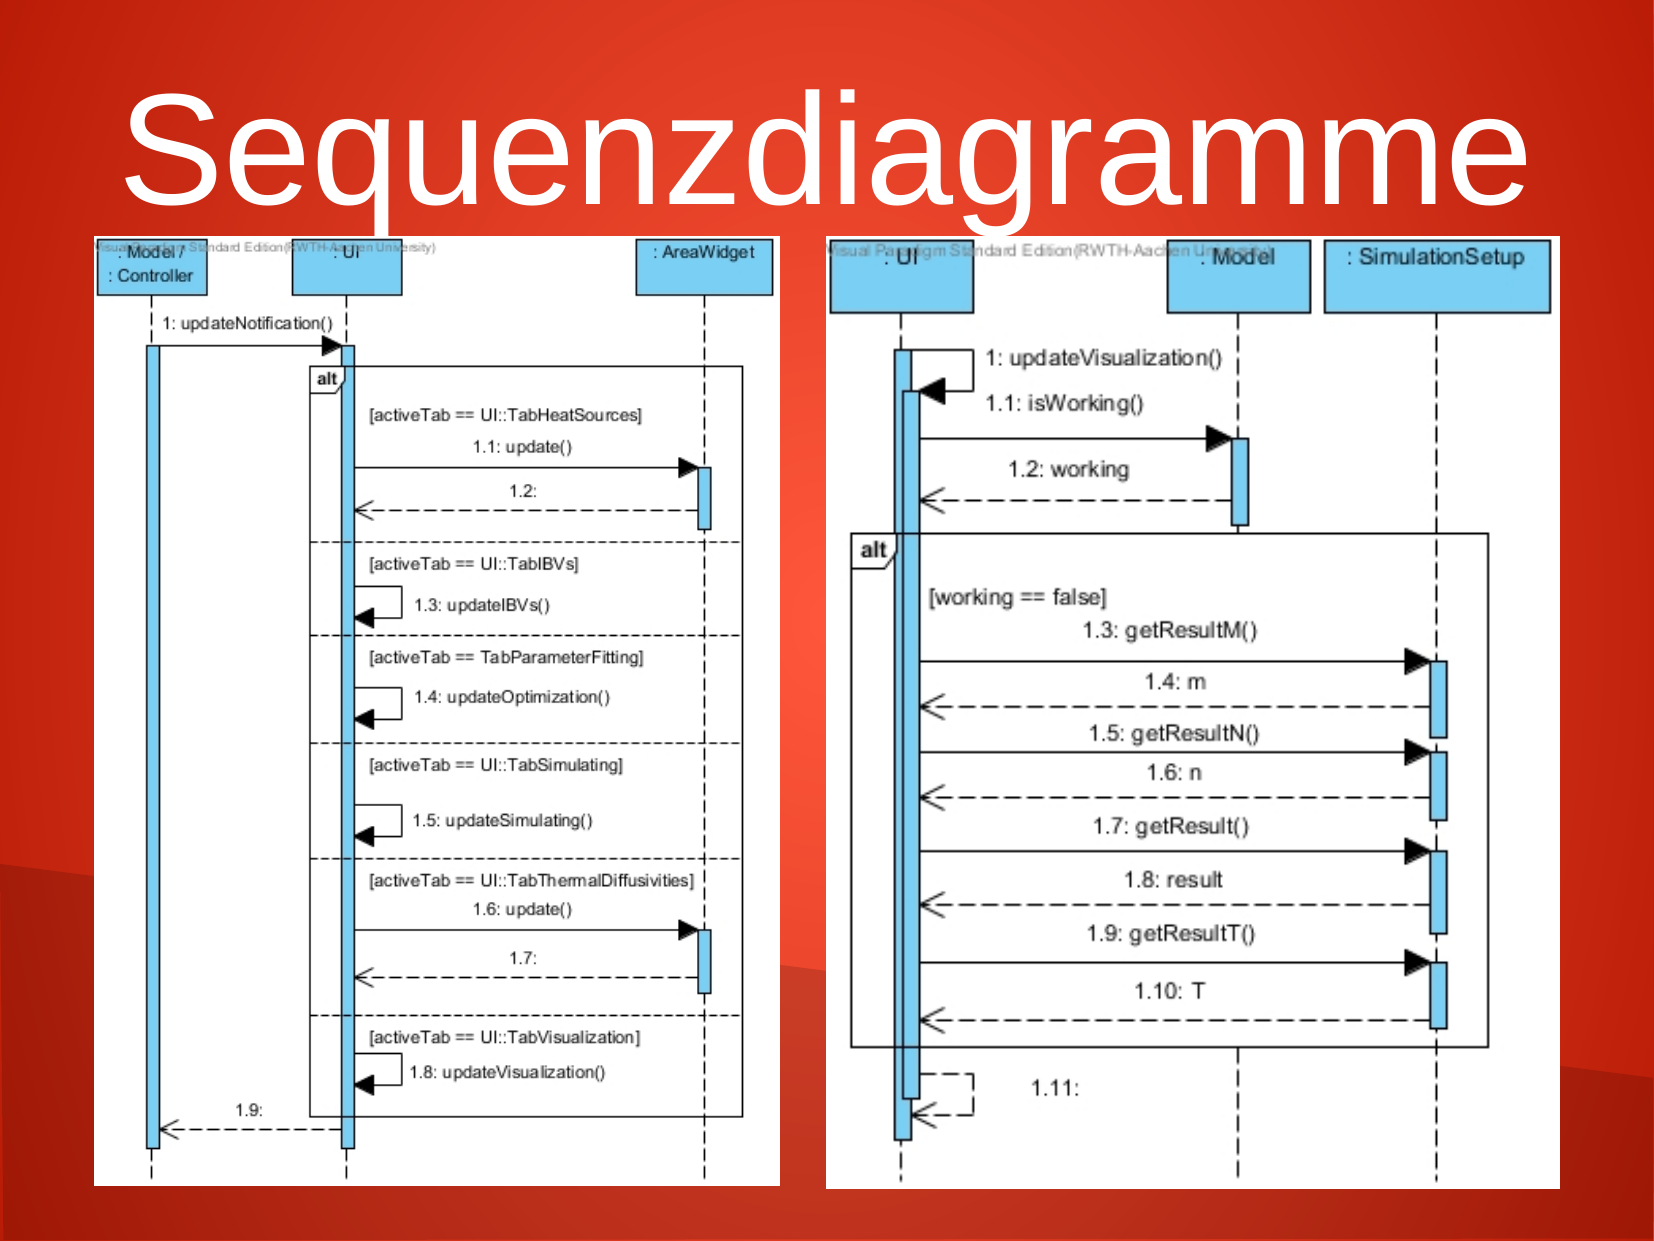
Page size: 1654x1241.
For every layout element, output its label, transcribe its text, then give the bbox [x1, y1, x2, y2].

picture [94, 236, 780, 1186]
picture [826, 236, 1560, 1189]
title Sequenzdiagramme [82, 47, 1571, 252]
